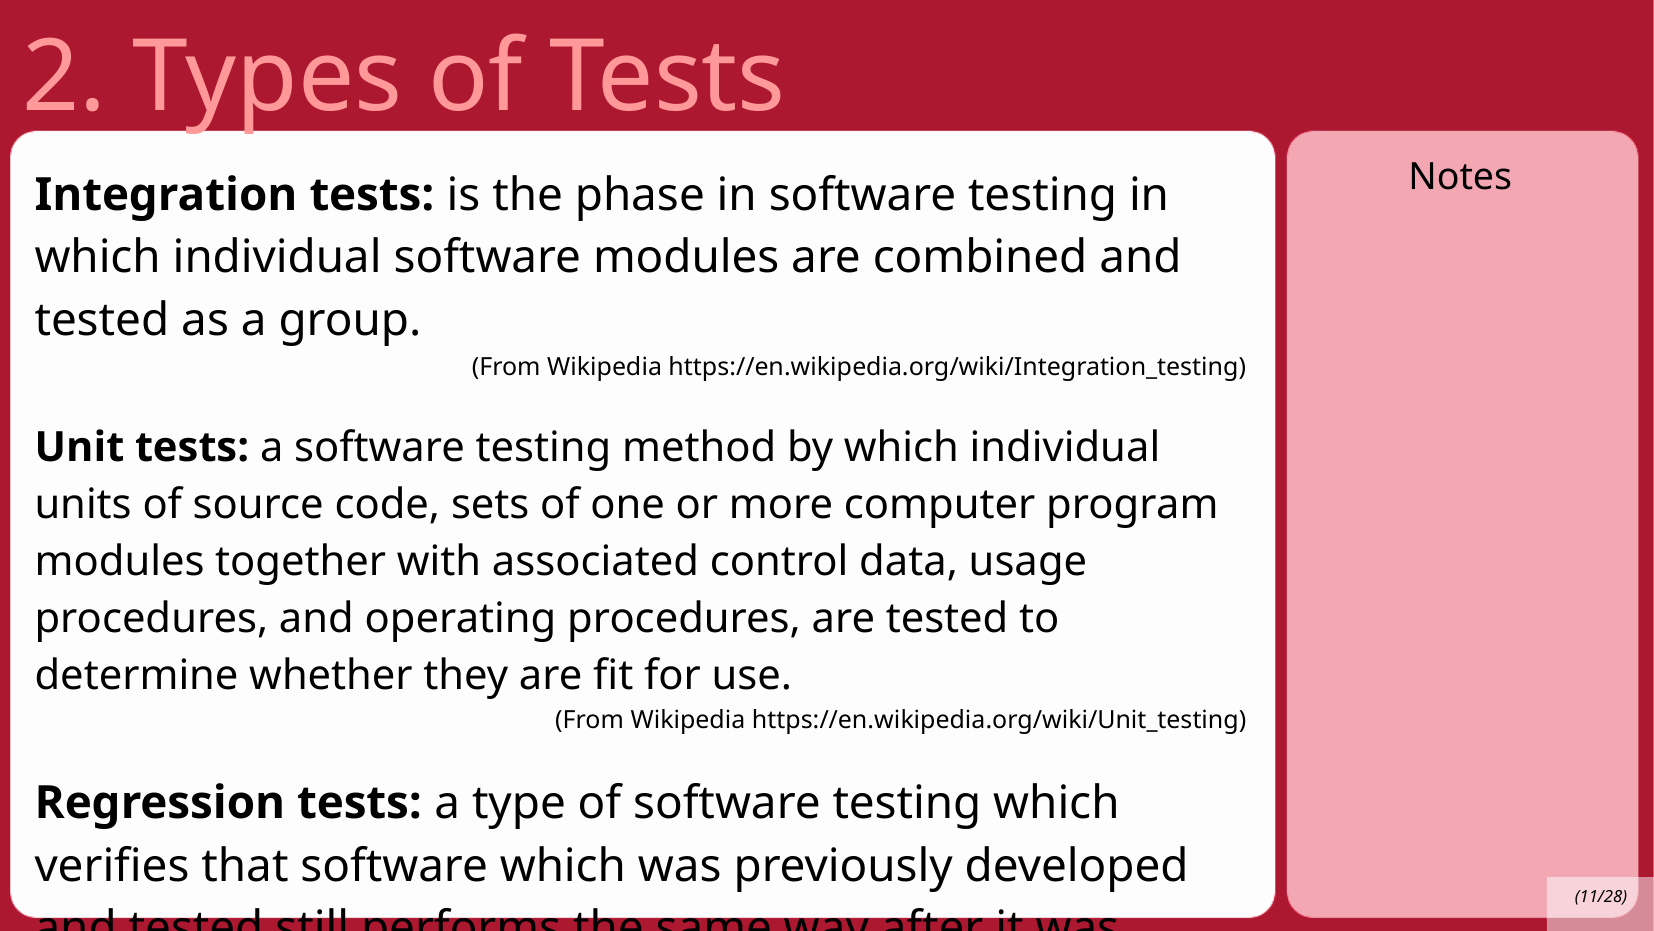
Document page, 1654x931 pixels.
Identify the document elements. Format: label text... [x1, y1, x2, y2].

picture [152, 921, 164, 928]
picture [396, 921, 408, 928]
picture [242, 921, 255, 931]
picture [711, 921, 723, 931]
picture [456, 921, 470, 931]
picture [216, 921, 228, 928]
picture [68, 921, 81, 931]
picture [727, 921, 738, 931]
picture [504, 921, 516, 931]
title 2. Types of Tests [22, 7, 1511, 136]
picture [624, 921, 636, 928]
picture [753, 921, 765, 928]
picture [95, 921, 108, 931]
picture [597, 921, 610, 931]
picture [0, 0, 1654, 931]
text_box Integration tests: is the phase in software testing in which individual software modules are combined and tested as a group. (From Wikipedia https://en.wikipedia.org/wiki/Integration_testing) Unit tests: a software testing method by which individual units of source code, sets of one or more computer program modules together with associated control data, usage procedures, and operating procedures, are tested to determine whether they are fit for use. (From Wikipedia https://en.wikipedia.org/wiki/Unit_testing) Regression tests: a type of software testing which verifies that software which was previously developed and tested still performs the same way after it was changed or interfaced with other software. (From Wikipedia https://en.wikipedia.org/wiki/Regression_testing) [34, 160, 1248, 897]
text_box Notes [1290, 141, 1631, 199]
picture [945, 921, 957, 928]
picture [520, 921, 531, 931]
text_box (<number>/28) [1546, 877, 1654, 931]
picture [369, 921, 382, 931]
